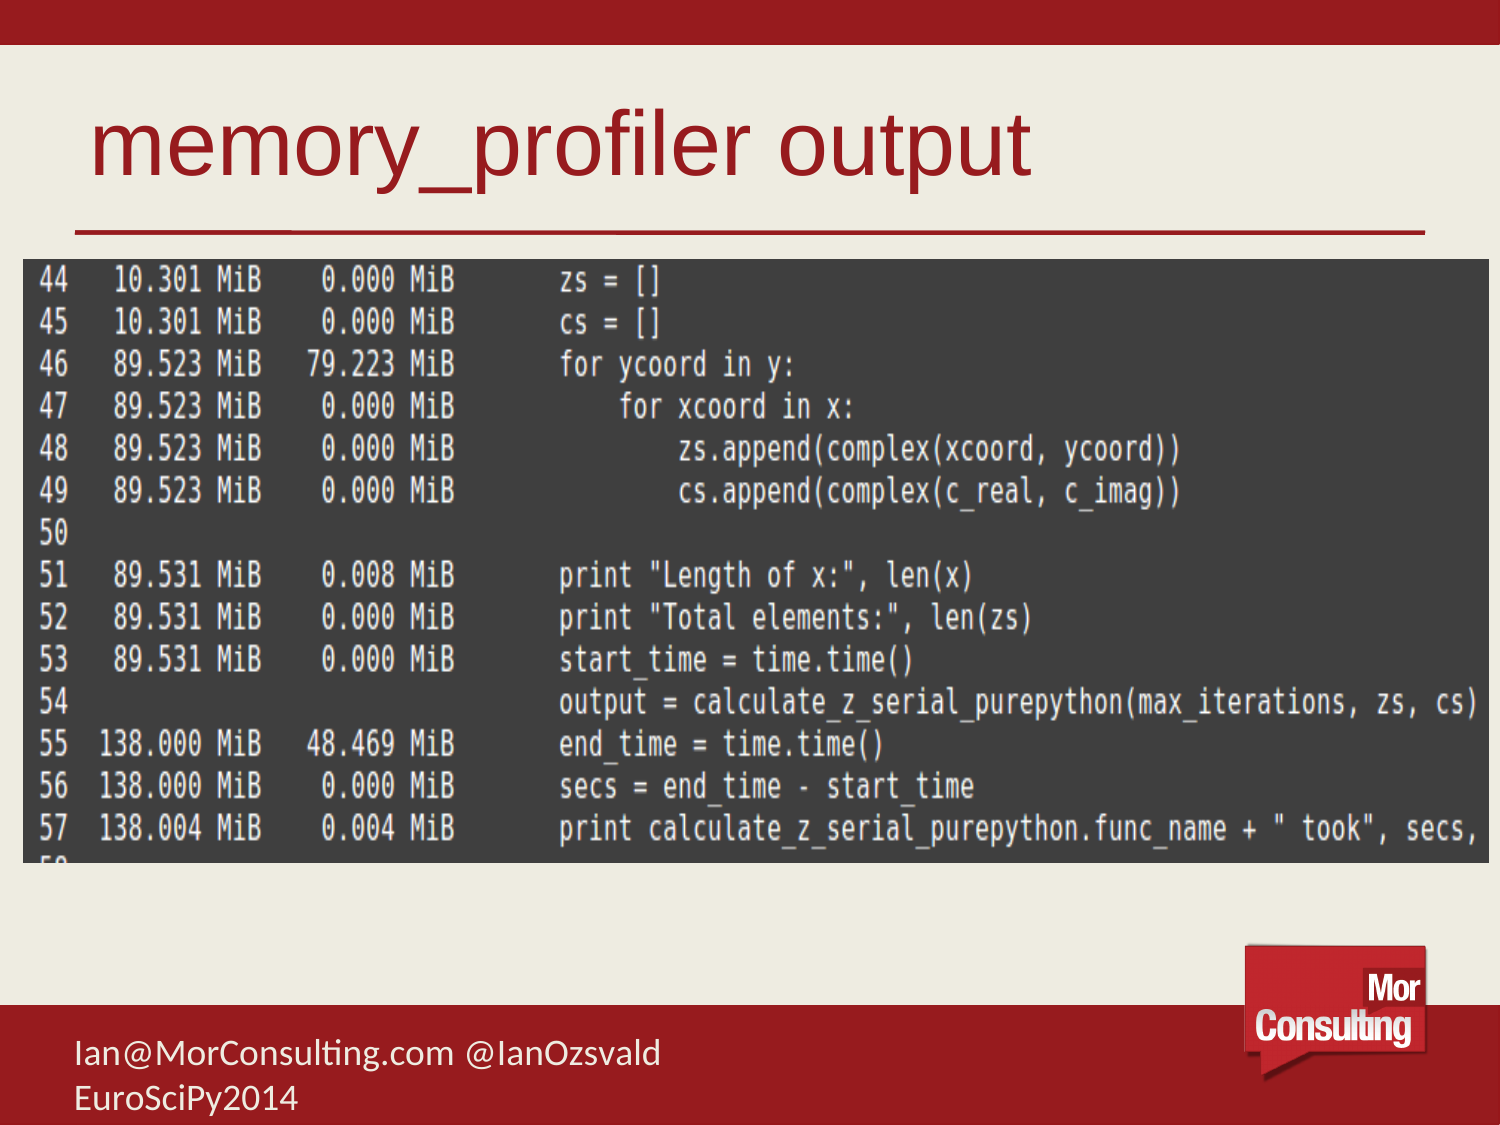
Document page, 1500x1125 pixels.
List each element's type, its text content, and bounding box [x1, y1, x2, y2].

text_box memory_profiler output [75, 45, 1426, 233]
picture [1230, 935, 1438, 1089]
picture [23, 259, 1489, 863]
